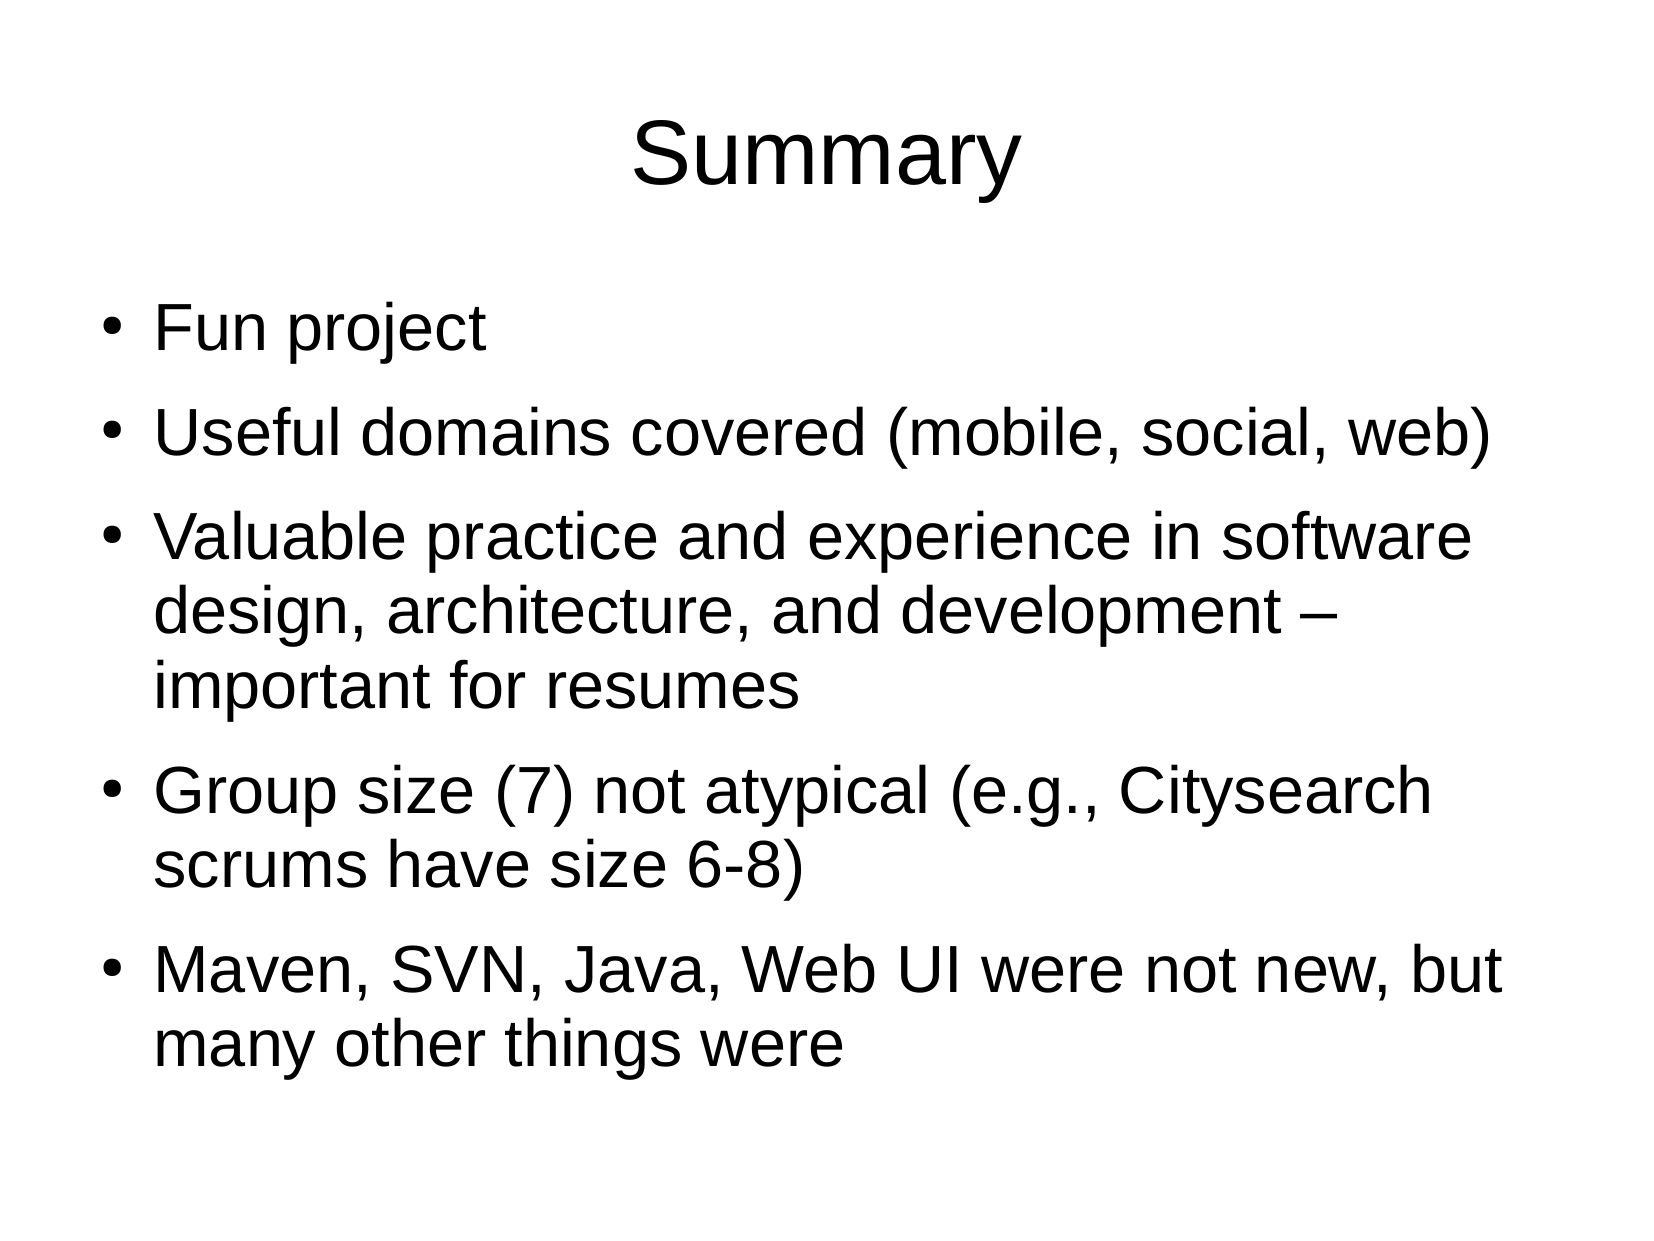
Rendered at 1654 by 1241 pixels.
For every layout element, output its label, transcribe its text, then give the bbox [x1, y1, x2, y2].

title Summary [82, 56, 1571, 250]
list Fun project Useful domains covered (mobile, social, web) Valuable practice and experience in software design, architecture, and development – important for resumes Group size (7) not atypical (e.g., Citysearch scrums have size 6-8) Maven, SVN, Java, Web UI were not new, but many other things were [82, 290, 1571, 1094]
